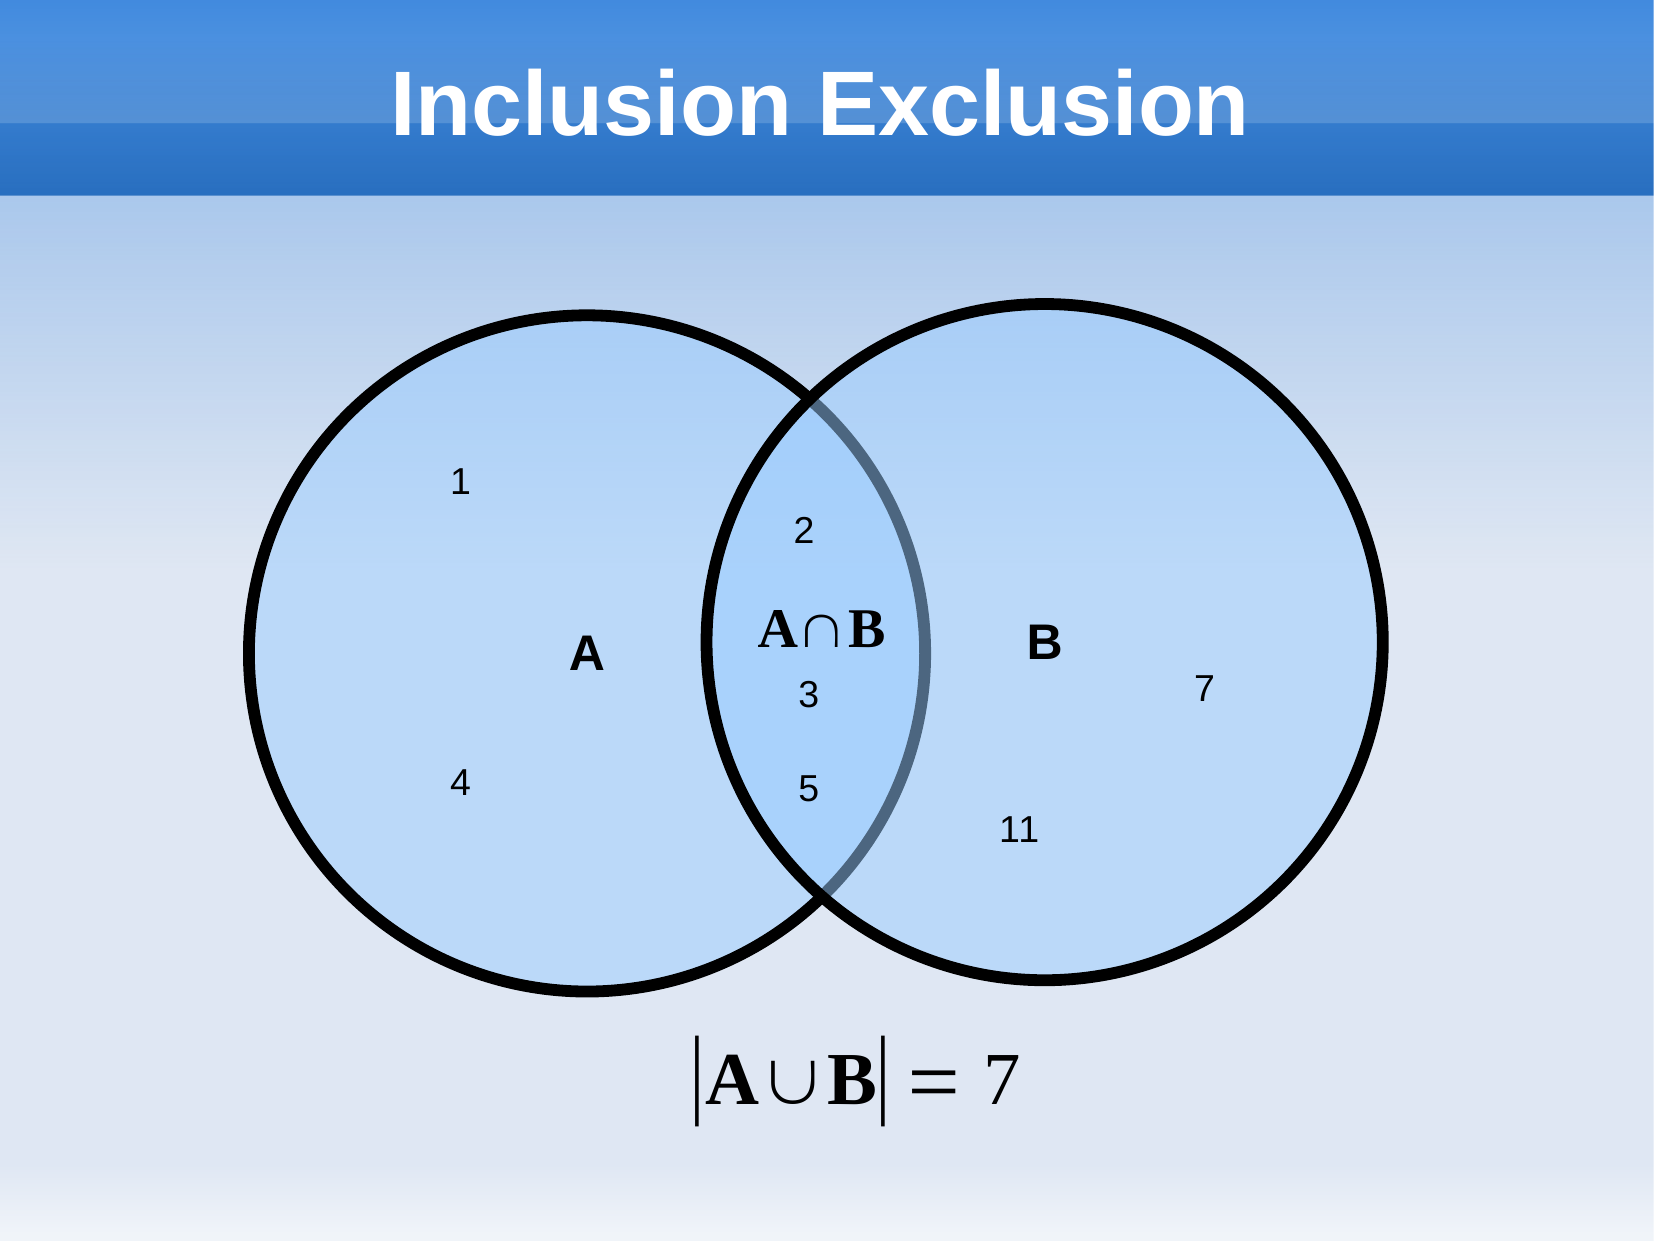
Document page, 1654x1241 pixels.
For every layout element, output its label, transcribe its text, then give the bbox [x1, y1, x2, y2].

chart [676, 1032, 1027, 1131]
title Inclusion Exclusion [76, 0, 1565, 208]
text_box 1 [435, 453, 508, 515]
text_box 5 [783, 760, 857, 822]
text_box 2 [778, 502, 852, 564]
text_box B [706, 304, 1383, 981]
text_box 3 [783, 666, 857, 728]
picture [0, 0, 1654, 1241]
text_box 11 [984, 801, 1058, 863]
chart [749, 592, 892, 666]
text_box 7 [1179, 659, 1253, 722]
text_box 4 [435, 754, 508, 816]
text_box A [248, 315, 822, 992]
